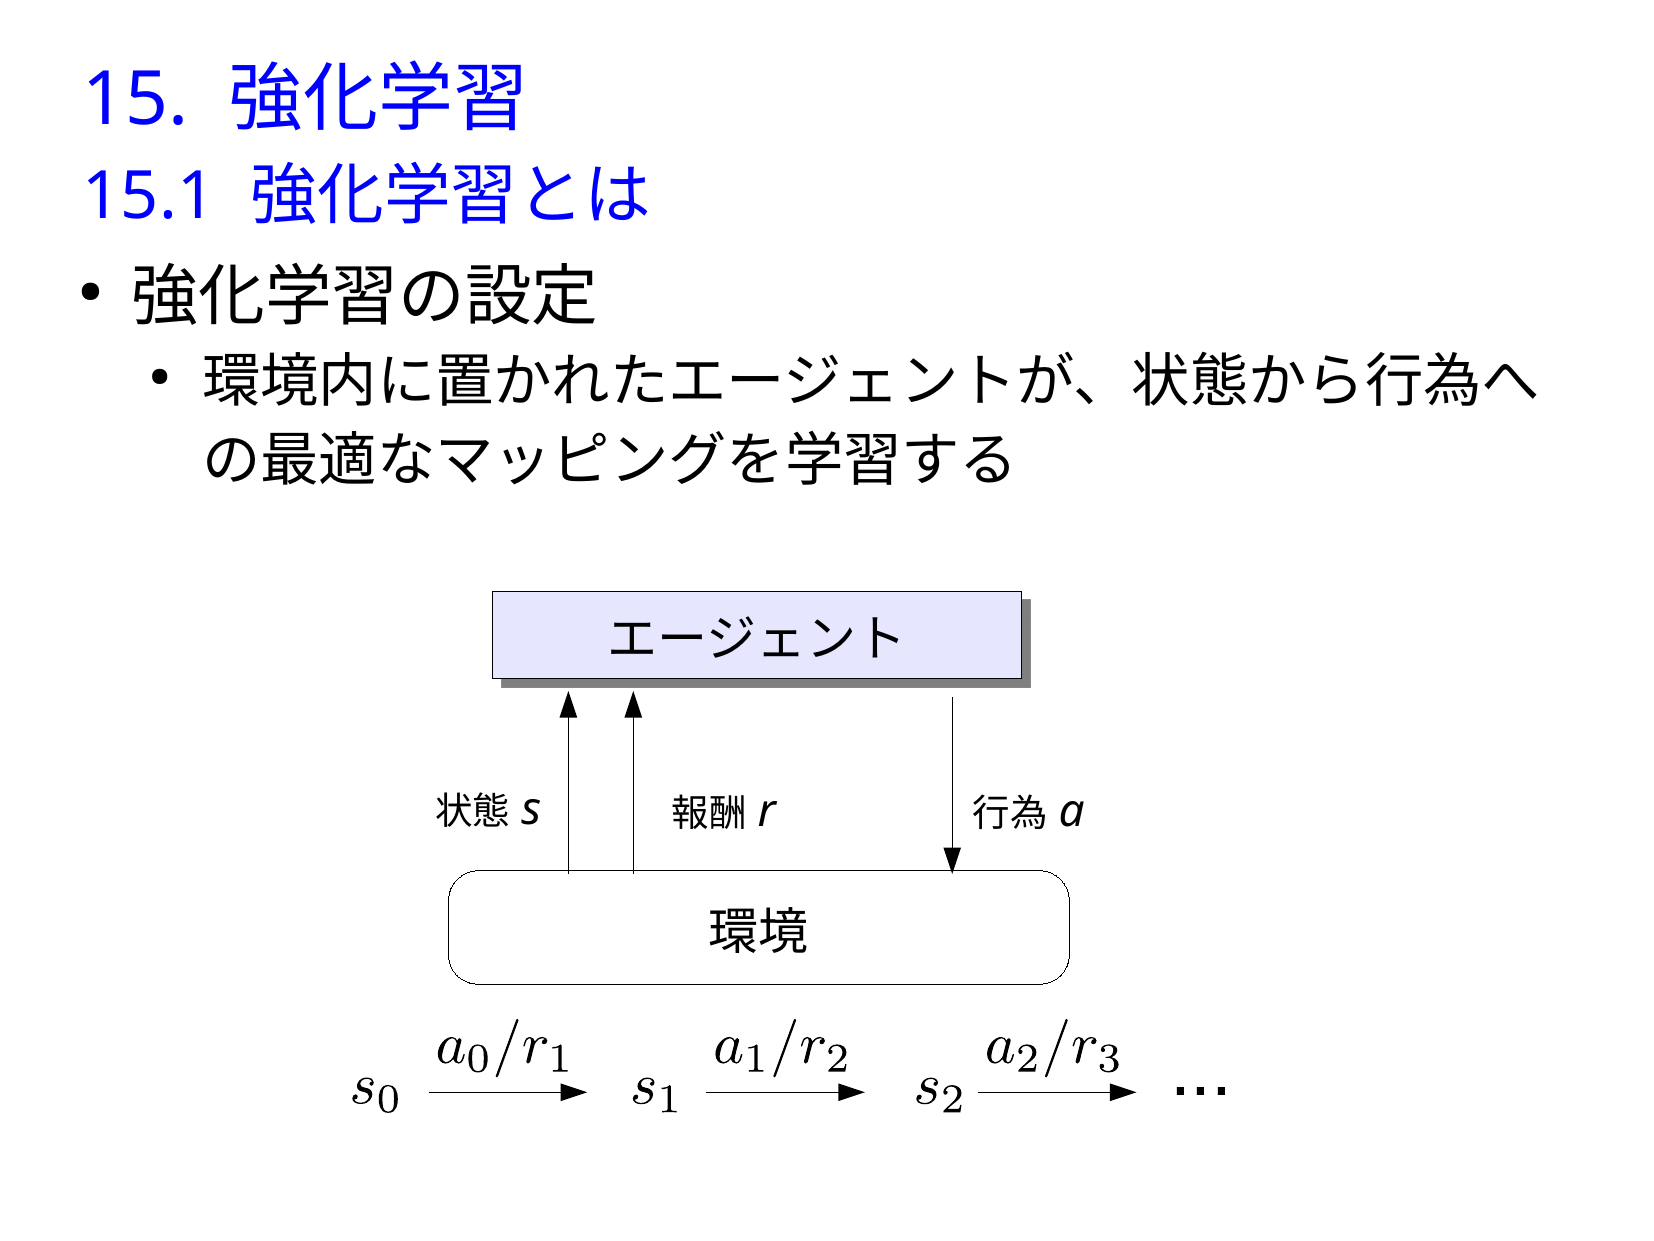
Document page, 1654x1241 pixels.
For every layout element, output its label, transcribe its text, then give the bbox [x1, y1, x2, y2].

text_box [435, 1018, 572, 1078]
text_box 行為a [958, 770, 1101, 847]
text_box 状態s [420, 767, 557, 845]
text_box [913, 1077, 965, 1113]
text_box [984, 1018, 1121, 1078]
text_box [629, 1077, 681, 1113]
title 15. 強化学習 15.1 強化学習とは [82, 34, 1571, 248]
text_box ... [1155, 1019, 1248, 1119]
text_box [713, 1018, 850, 1078]
text_box 報酬r [656, 769, 794, 847]
text_box 環境 [448, 870, 1070, 985]
list 強化学習の設定 環境内に置かれたエージェントが、状態から行為への最適なマッピングを学習する [60, 248, 1565, 974]
picture [352, 1077, 398, 1113]
text_box エージェント [492, 591, 1022, 679]
